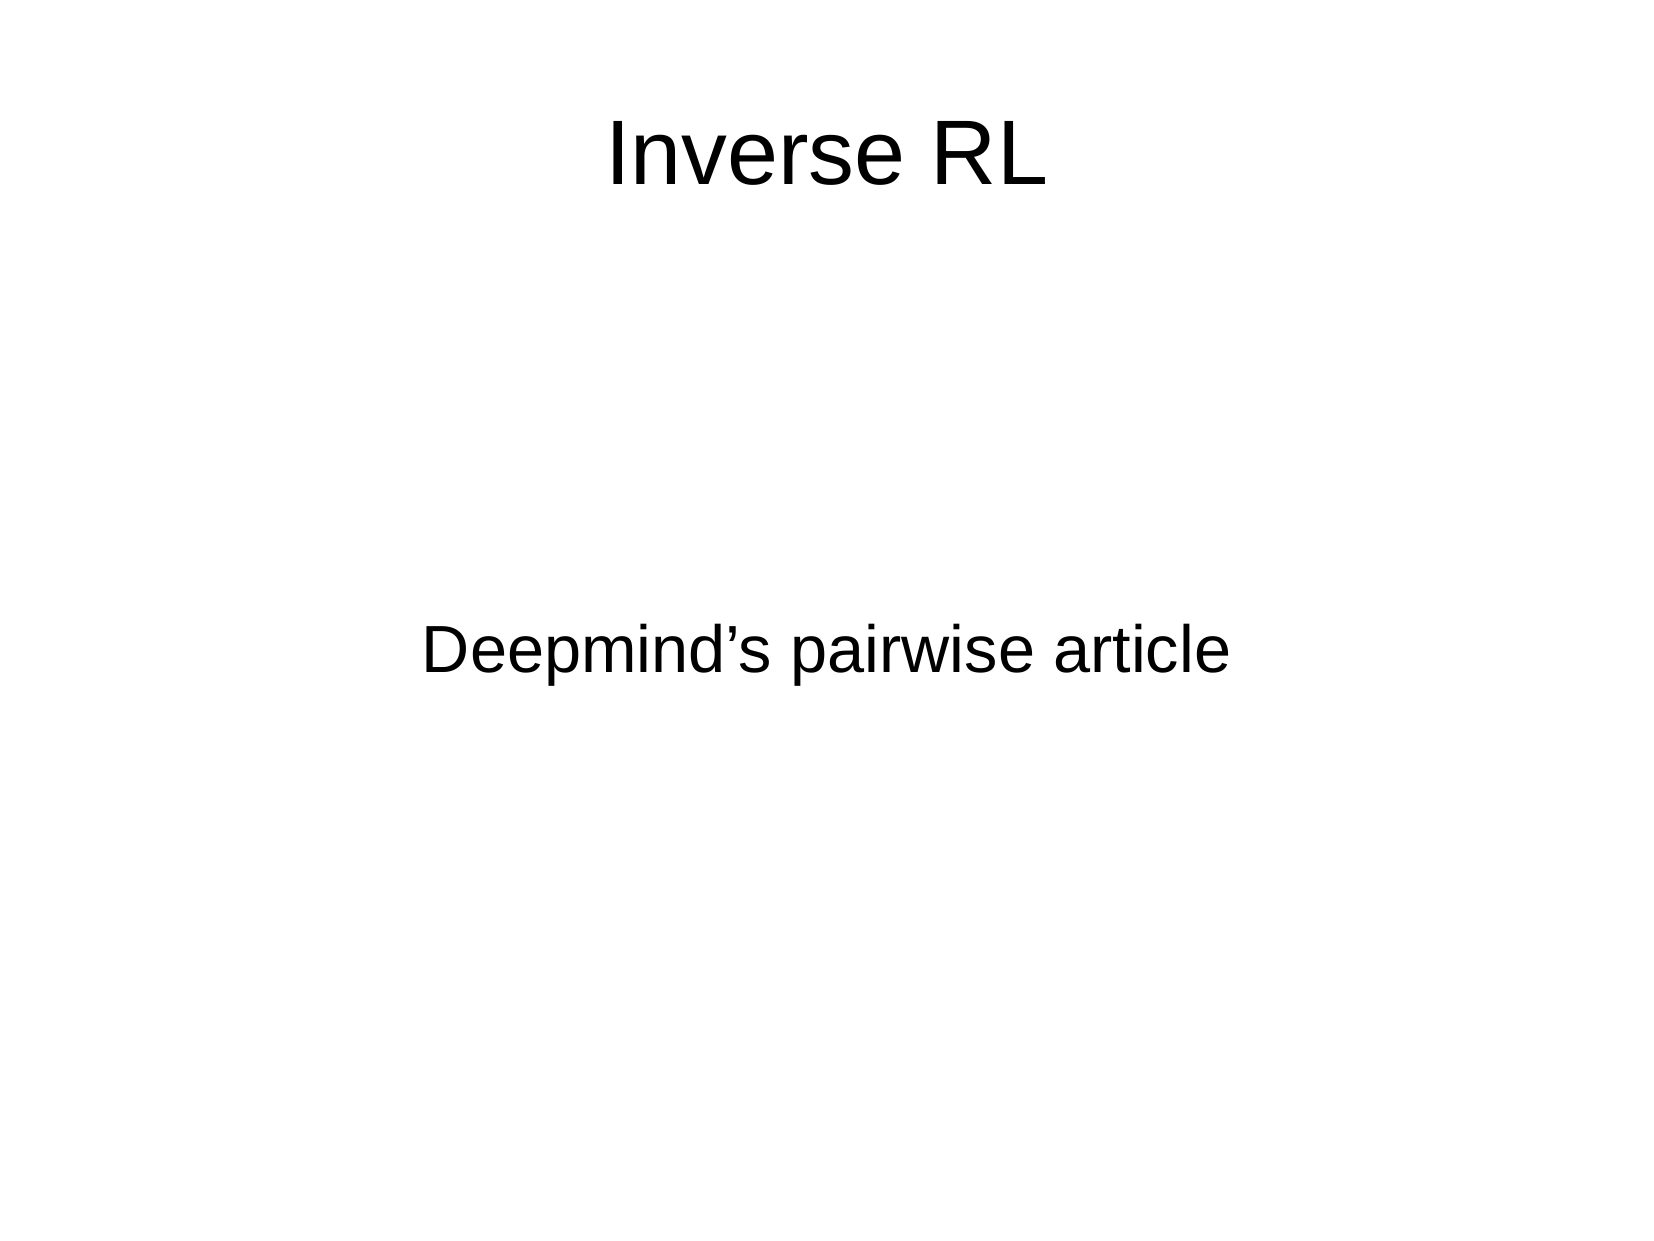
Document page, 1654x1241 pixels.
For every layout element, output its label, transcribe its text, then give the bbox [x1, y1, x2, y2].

subtitle Deepmind’s pairwise article [82, 290, 1571, 1010]
title Inverse RL [82, 49, 1571, 257]
